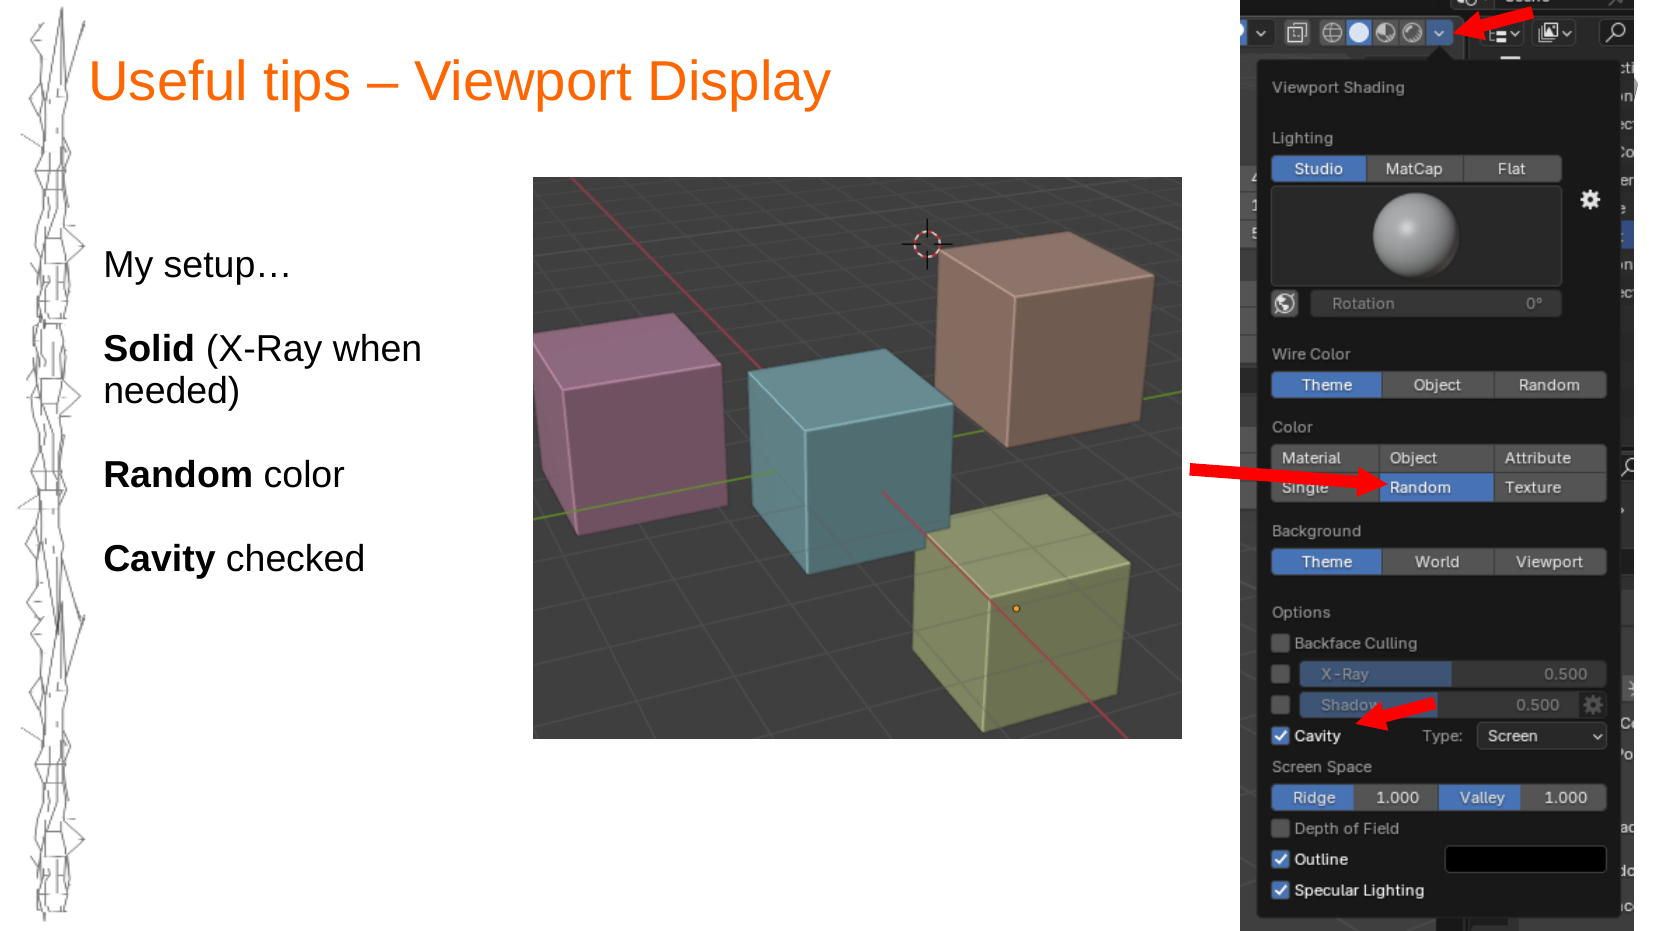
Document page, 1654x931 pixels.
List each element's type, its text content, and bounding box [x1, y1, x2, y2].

title Useful tips – Viewport Display [88, 29, 1240, 133]
picture [533, 177, 1182, 739]
picture [1240, 0, 1645, 931]
text_box My setup… Solid (X-Ray when needed) Random color Cavity checked [88, 236, 473, 650]
